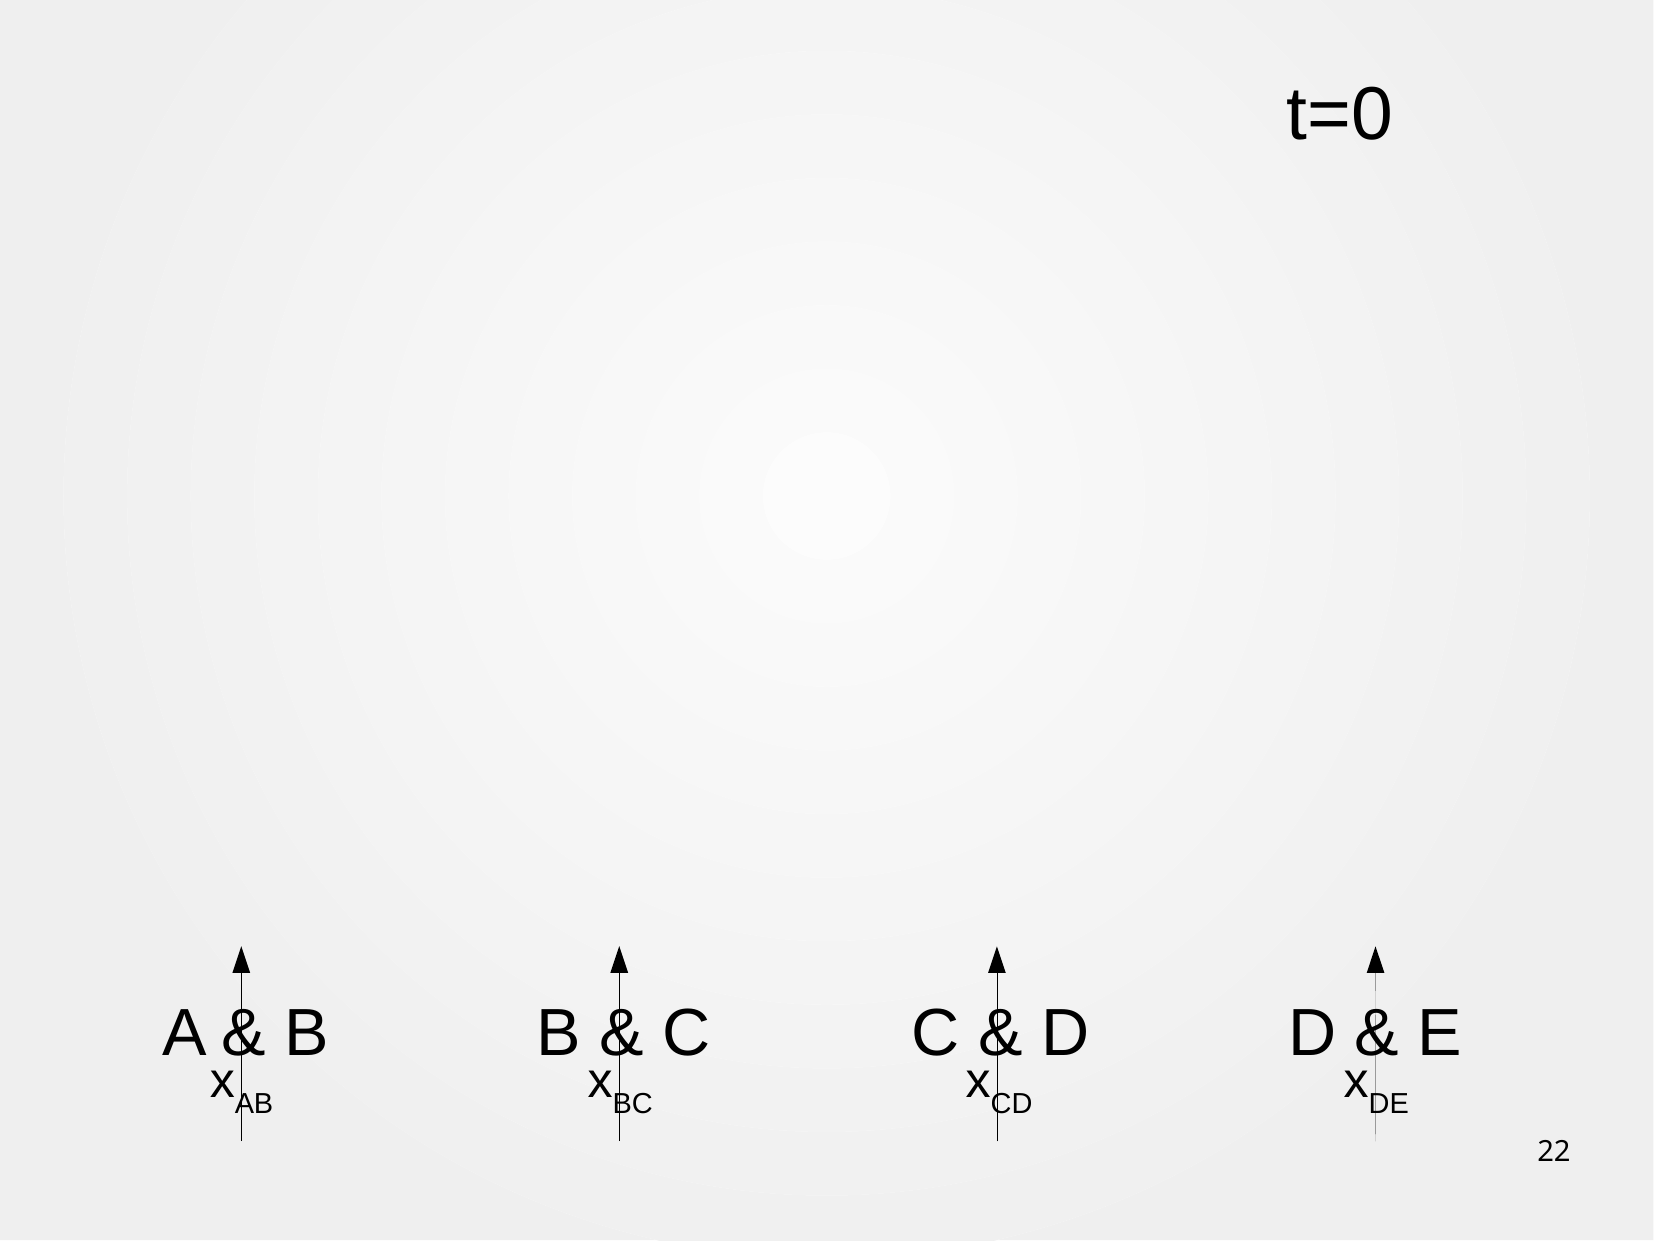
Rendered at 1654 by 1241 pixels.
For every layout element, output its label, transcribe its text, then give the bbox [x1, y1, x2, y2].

text_box t=0 [1271, 64, 1526, 163]
text_box D & E [1271, 987, 1479, 1077]
text_box A & B [142, 987, 349, 1077]
text_box xAB [195, 1044, 289, 1128]
text_box xCD [950, 1044, 1048, 1128]
text_box C & D [892, 987, 1110, 1077]
text_box B & C [520, 987, 727, 1077]
text_box xBC [572, 1044, 668, 1128]
text_box xDE [1328, 1044, 1424, 1128]
